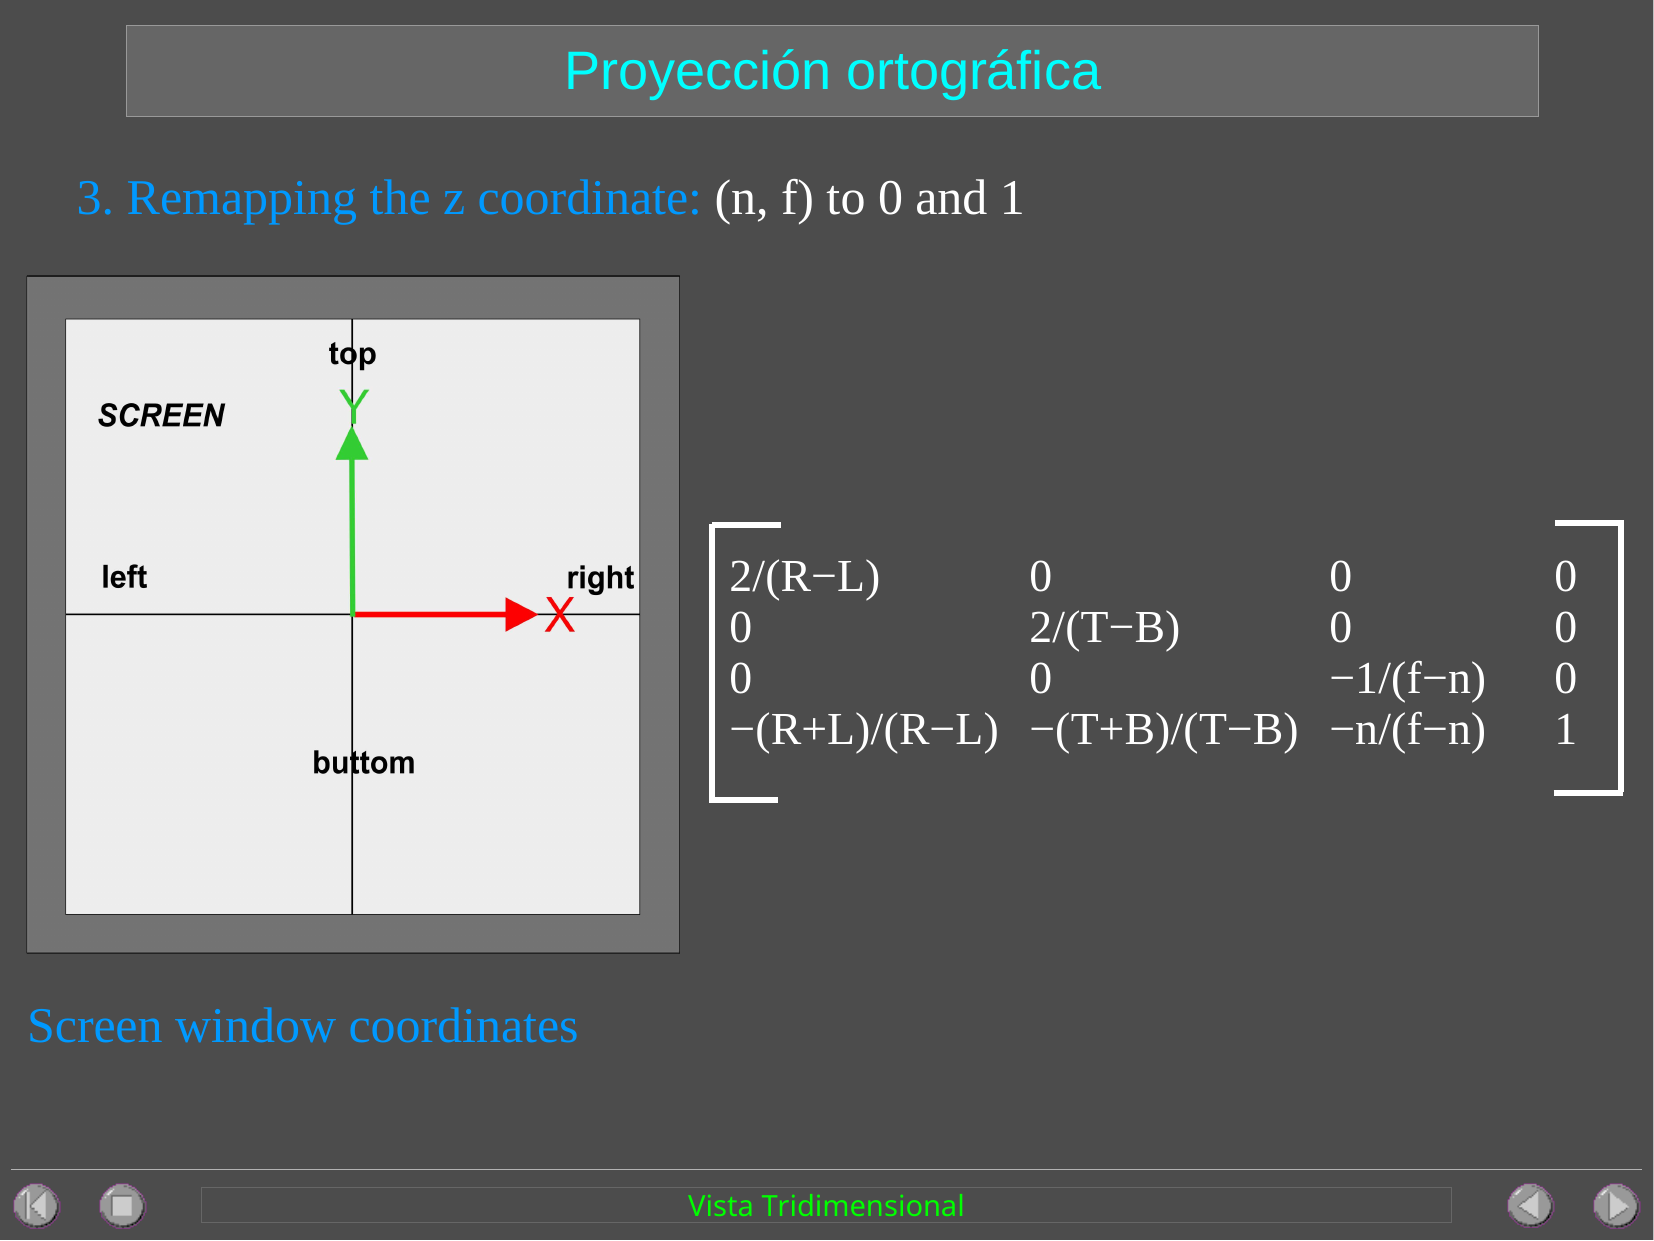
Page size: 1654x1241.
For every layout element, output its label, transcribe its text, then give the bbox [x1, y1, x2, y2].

text_box 2/(R−L) 0 0 0 0 2/(T−B) 0 0 0 0 −1/(f−n) 0 −(R+L)/(R−L) −(T+B)/(T−B) −n/(f−n) 1 [729, 550, 1602, 784]
text_box Screen window coordinates [27, 998, 626, 1059]
picture [11, 1181, 62, 1232]
text_box 3. Remapping the z coordinate: (n, f) to 0 and 1 [76, 170, 1420, 231]
title Proyección ortográfica [126, 25, 1539, 117]
picture [26, 275, 680, 954]
picture [97, 1181, 148, 1232]
picture [1591, 1181, 1642, 1232]
picture [1505, 1181, 1556, 1231]
